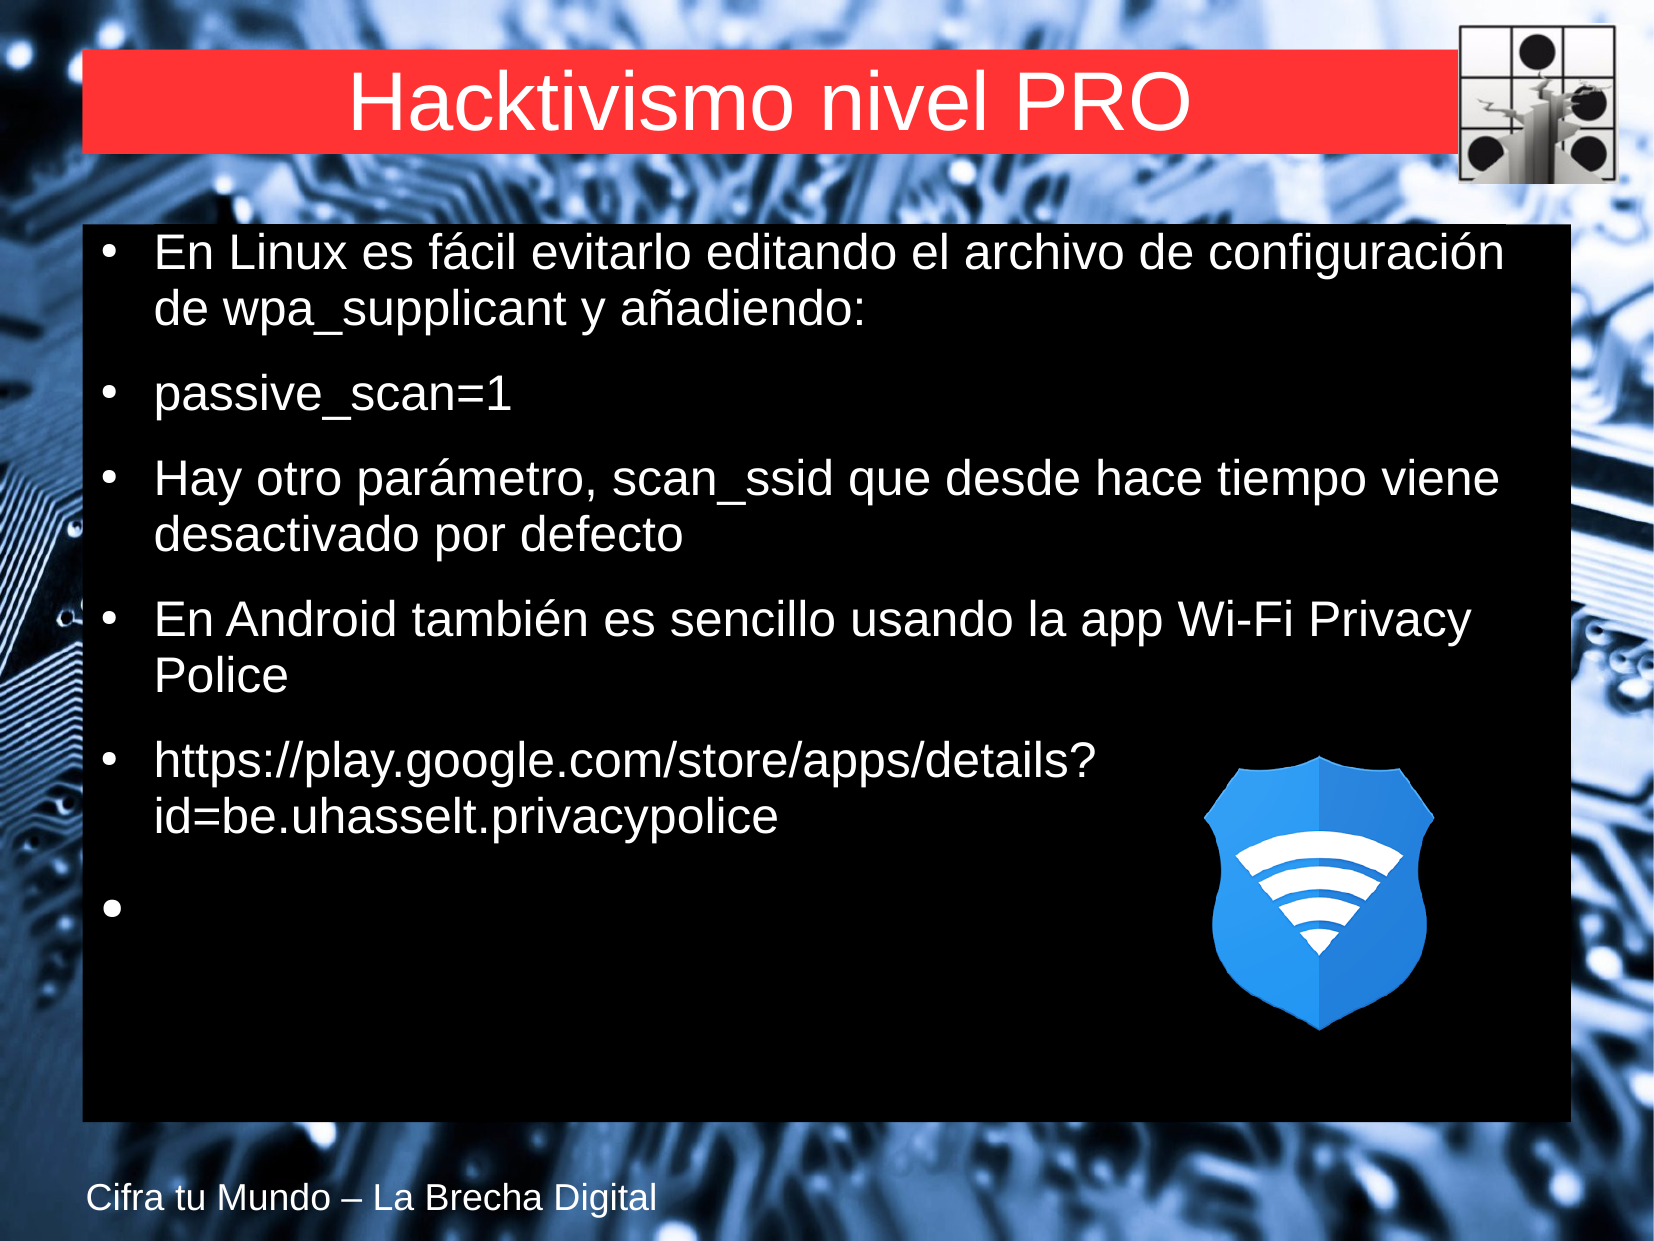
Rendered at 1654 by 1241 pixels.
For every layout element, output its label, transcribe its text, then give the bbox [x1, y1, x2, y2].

list En Linux es fácil evitarlo editando el archivo de configuración de wpa_supplicant y añadiendo: passive_scan=1 Hay otro parámetro, scan_ssid que desde hace tiempo viene desactivado por defecto En Android también es sencillo usando la app Wi-Fi Privacy Police https://play.google.com/store/apps/details?id=be.uhasselt.privacypolice [82, 224, 1571, 1123]
title Hacktivismo nivel PRO [82, 49, 1458, 154]
picture [0, 0, 1654, 1241]
text_box Cifra tu Mundo – La Brecha Digital [70, 1169, 1453, 1226]
